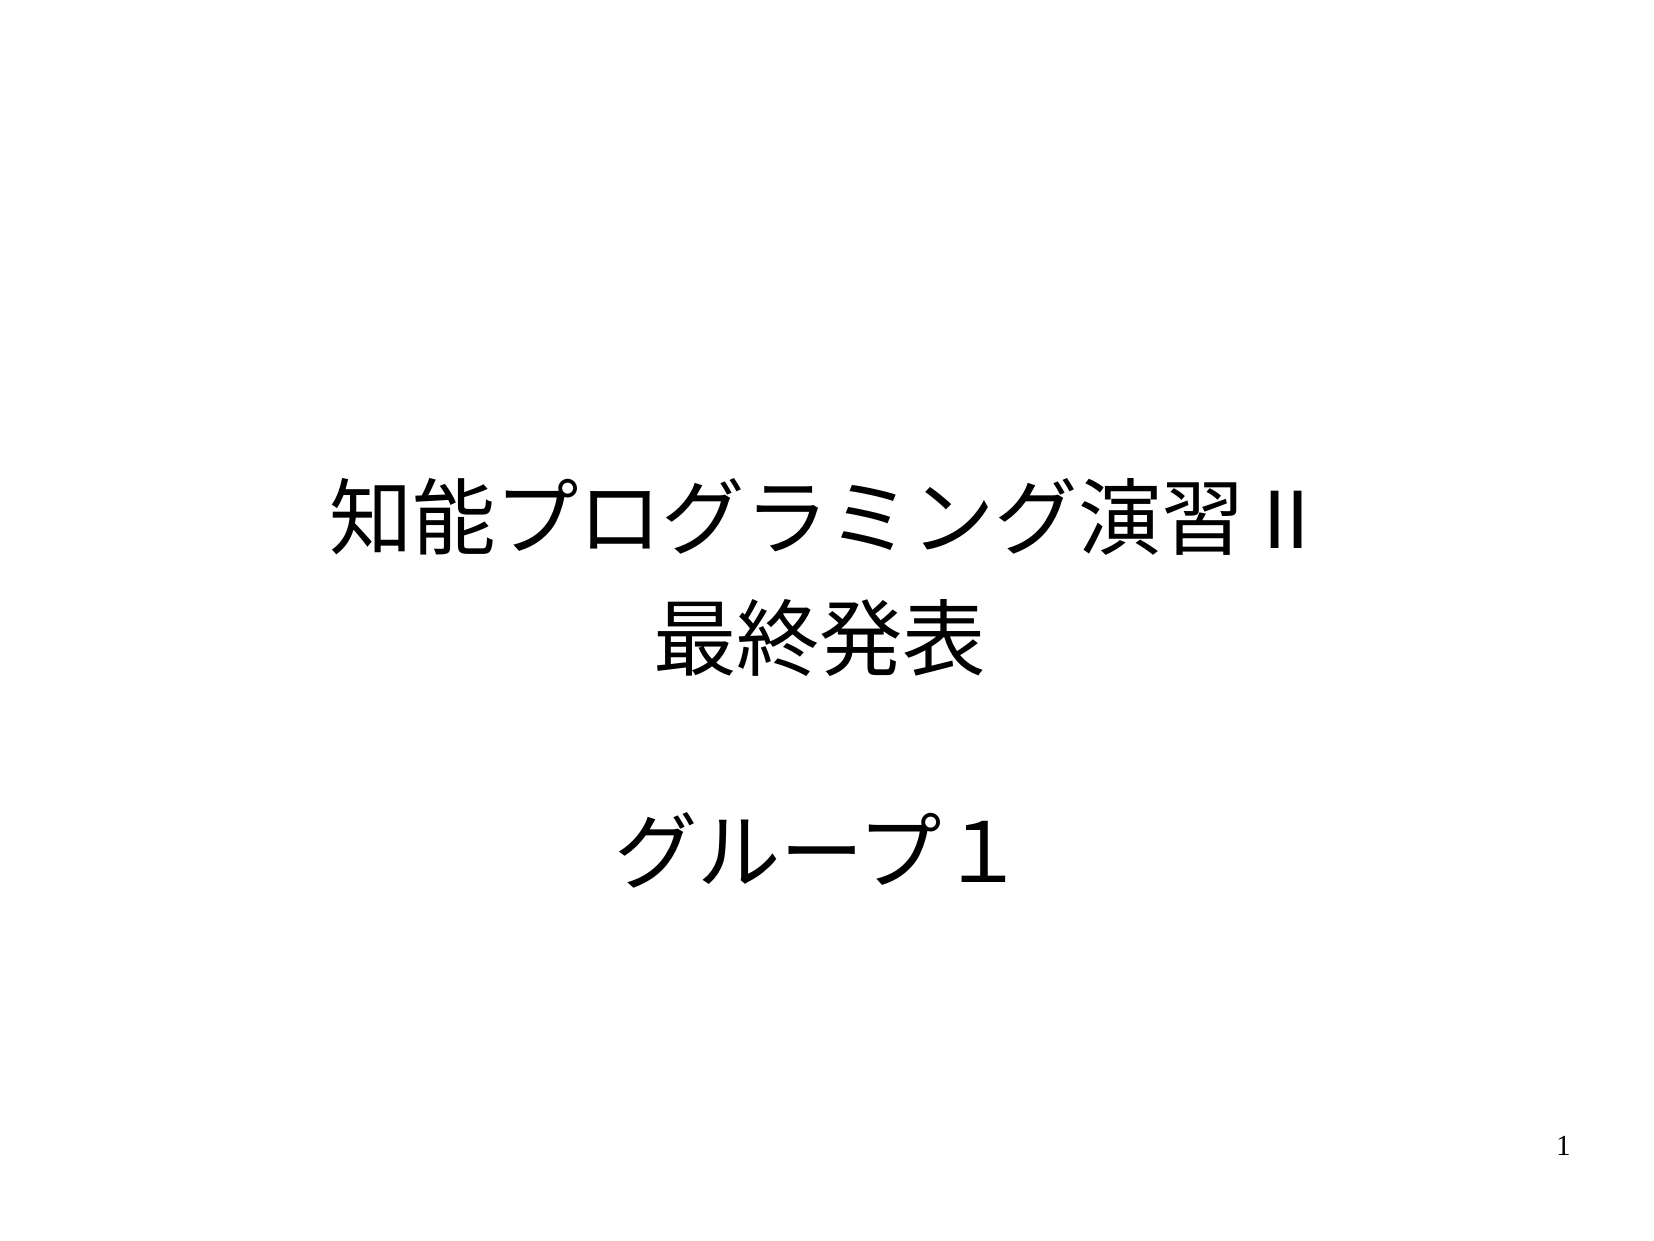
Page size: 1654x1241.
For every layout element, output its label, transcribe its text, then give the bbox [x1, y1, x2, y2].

subtitle 知能プログラミング演習 II 最終発表 グループ１ [92, 320, 1548, 1040]
